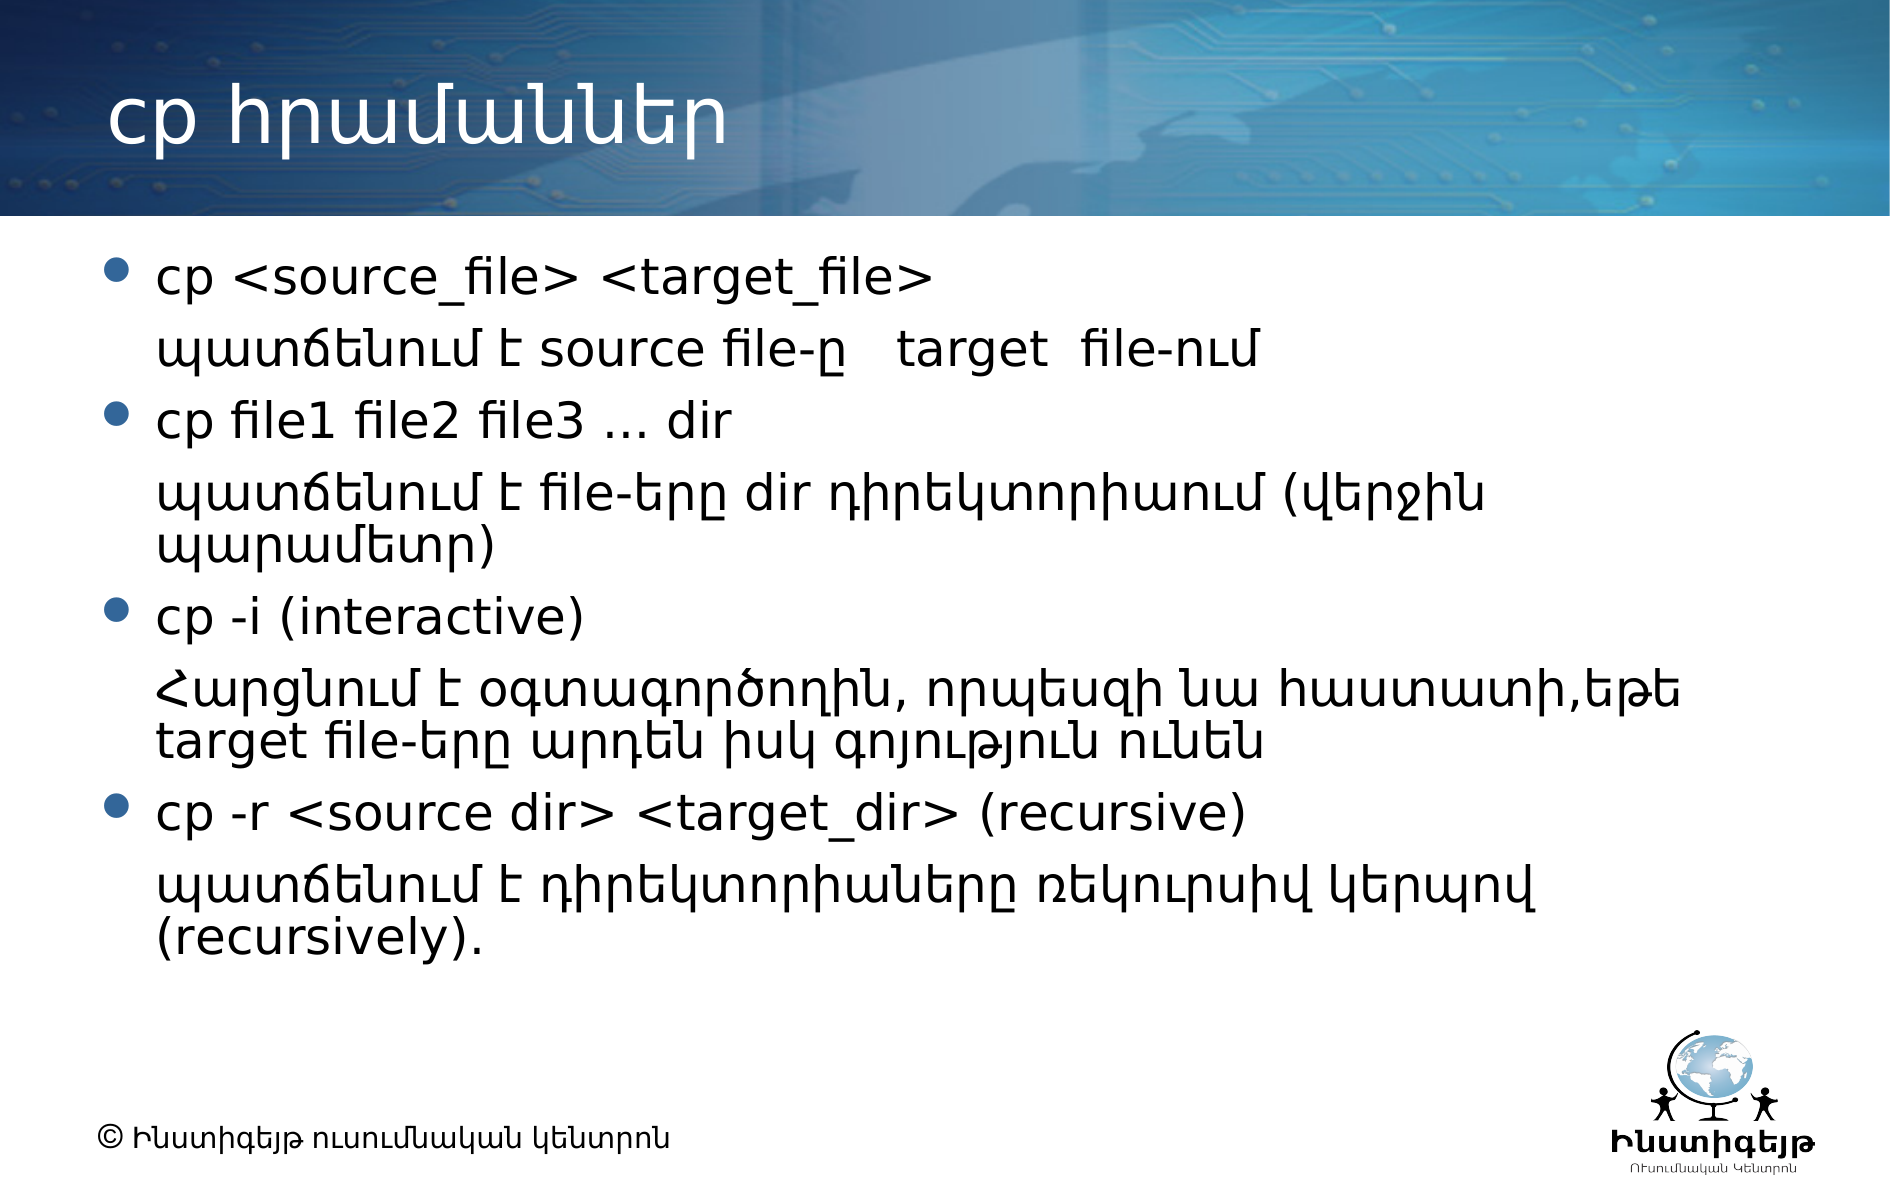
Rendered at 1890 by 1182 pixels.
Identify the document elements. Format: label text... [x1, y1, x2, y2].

picture [1612, 1030, 1815, 1175]
list cp <source_file> <target_file> պատճենում է source file-ը target file-ում cp file1 file2 file3 ... dir պատճենում է file-երը dir դիրեկտորիաում (վերջին պարամետր) cp -i (interactive) Հարցնում է օգտագործողին, որպեսզի նա հաստատի,եթե target file-երը արդեն իսկ գոյություն ունեն cp -r <source dir> <target_dir> (recursive) պատճենում է դիրեկտորիաները ռեկուրսիվ կերպով (recursively). [100, 252, 1804, 281]
picture [0, 0, 1890, 216]
title cp հրամաններ [106, 41, 1805, 46]
